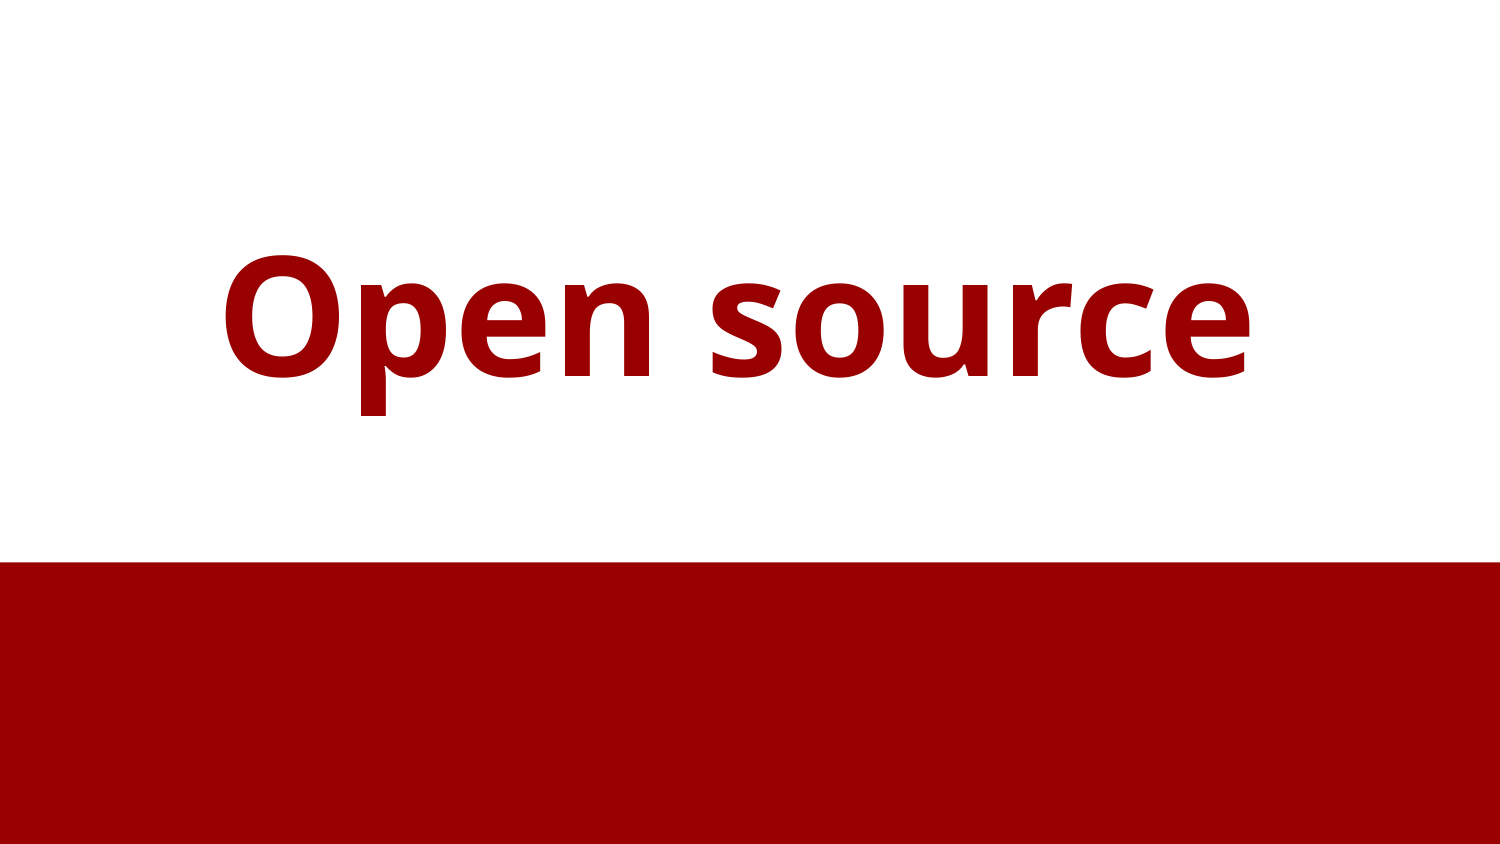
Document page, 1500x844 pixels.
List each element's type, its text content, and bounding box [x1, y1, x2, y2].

title Open source [38, 64, 1436, 555]
